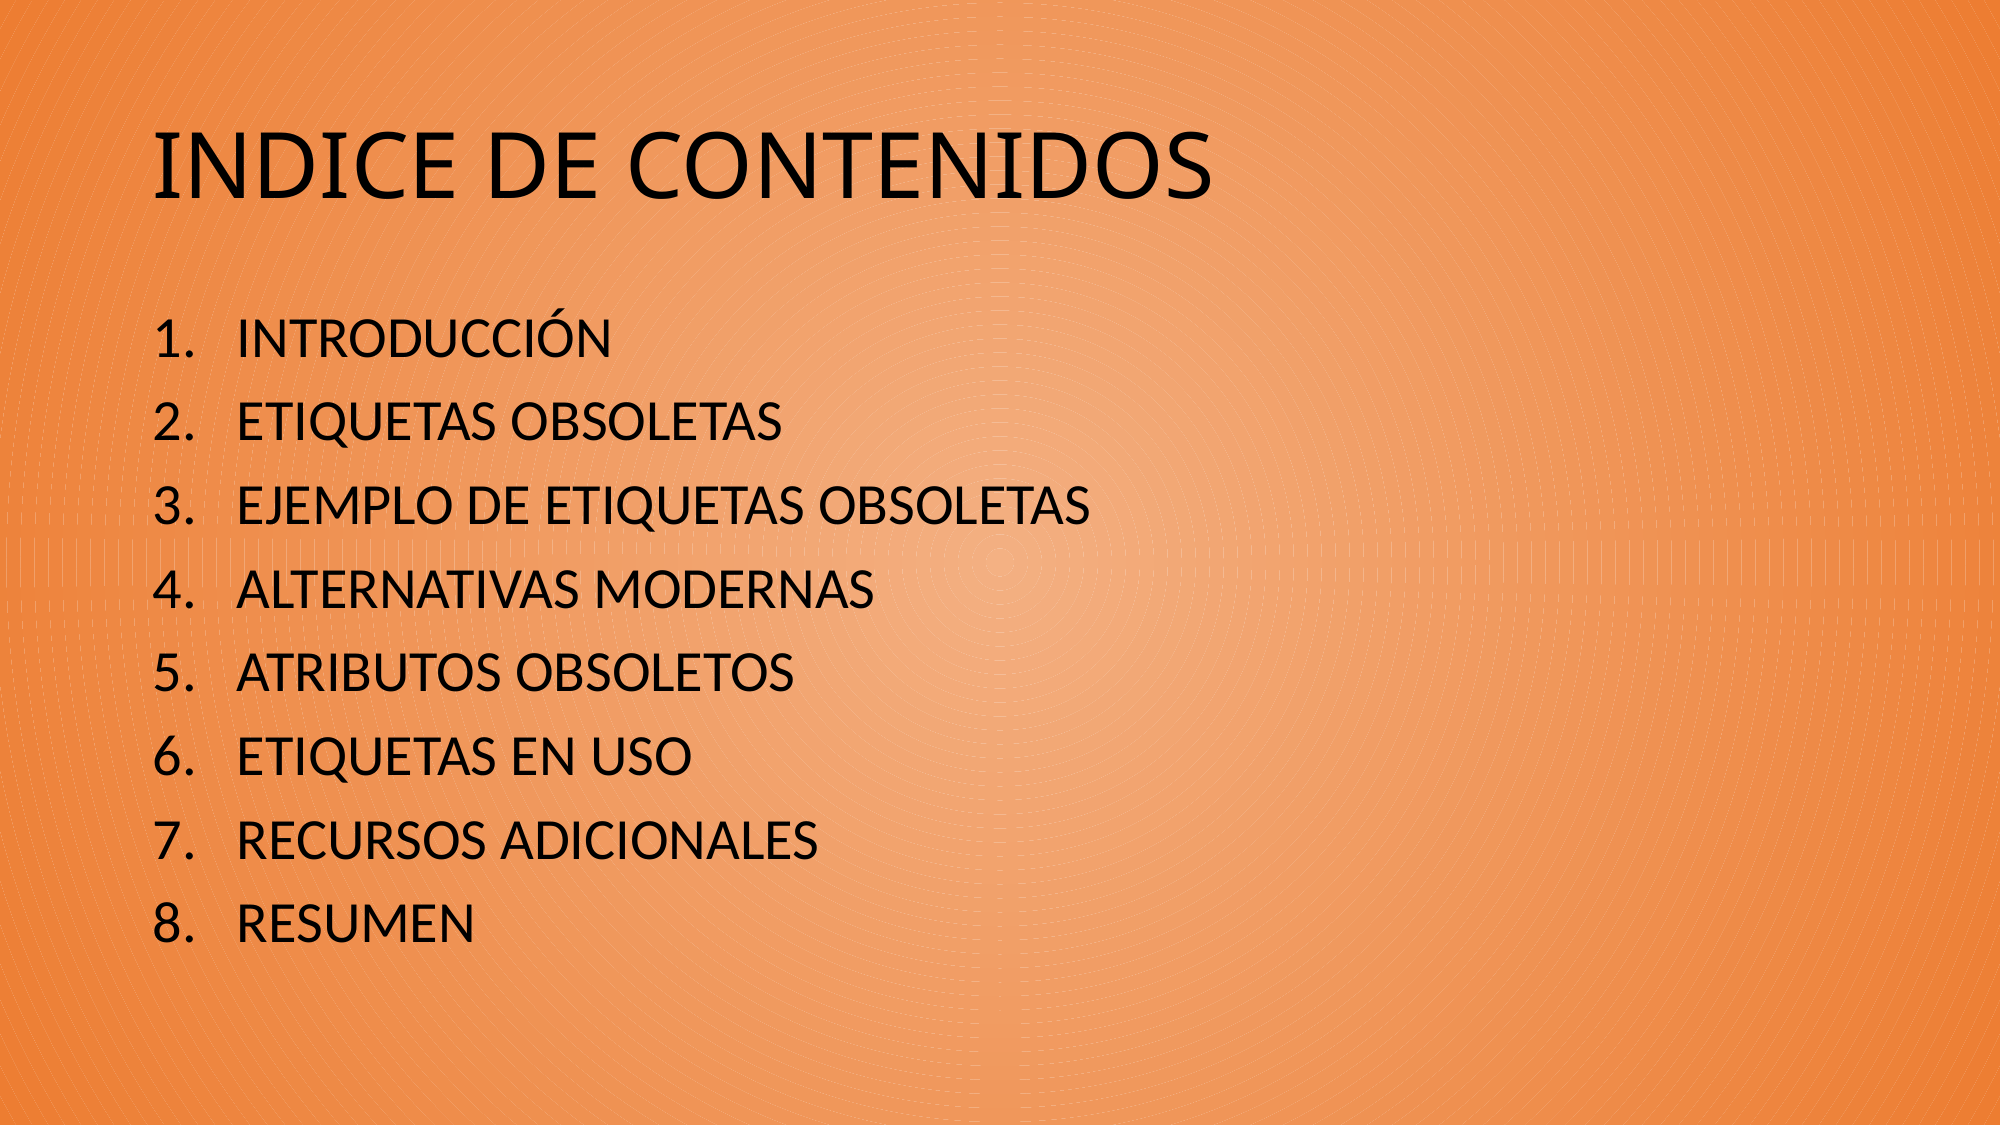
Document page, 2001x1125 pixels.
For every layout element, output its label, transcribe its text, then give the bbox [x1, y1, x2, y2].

title INDICE DE CONTENIDOS [137, 59, 1863, 278]
list INTRODUCCIÓN ETIQUETAS OBSOLETAS EJEMPLO DE ETIQUETAS OBSOLETAS ALTERNATIVAS MODERNAS ATRIBUTOS OBSOLETOS ETIQUETAS EN USO RECURSOS ADICIONALES RESUMEN [137, 299, 1863, 1014]
